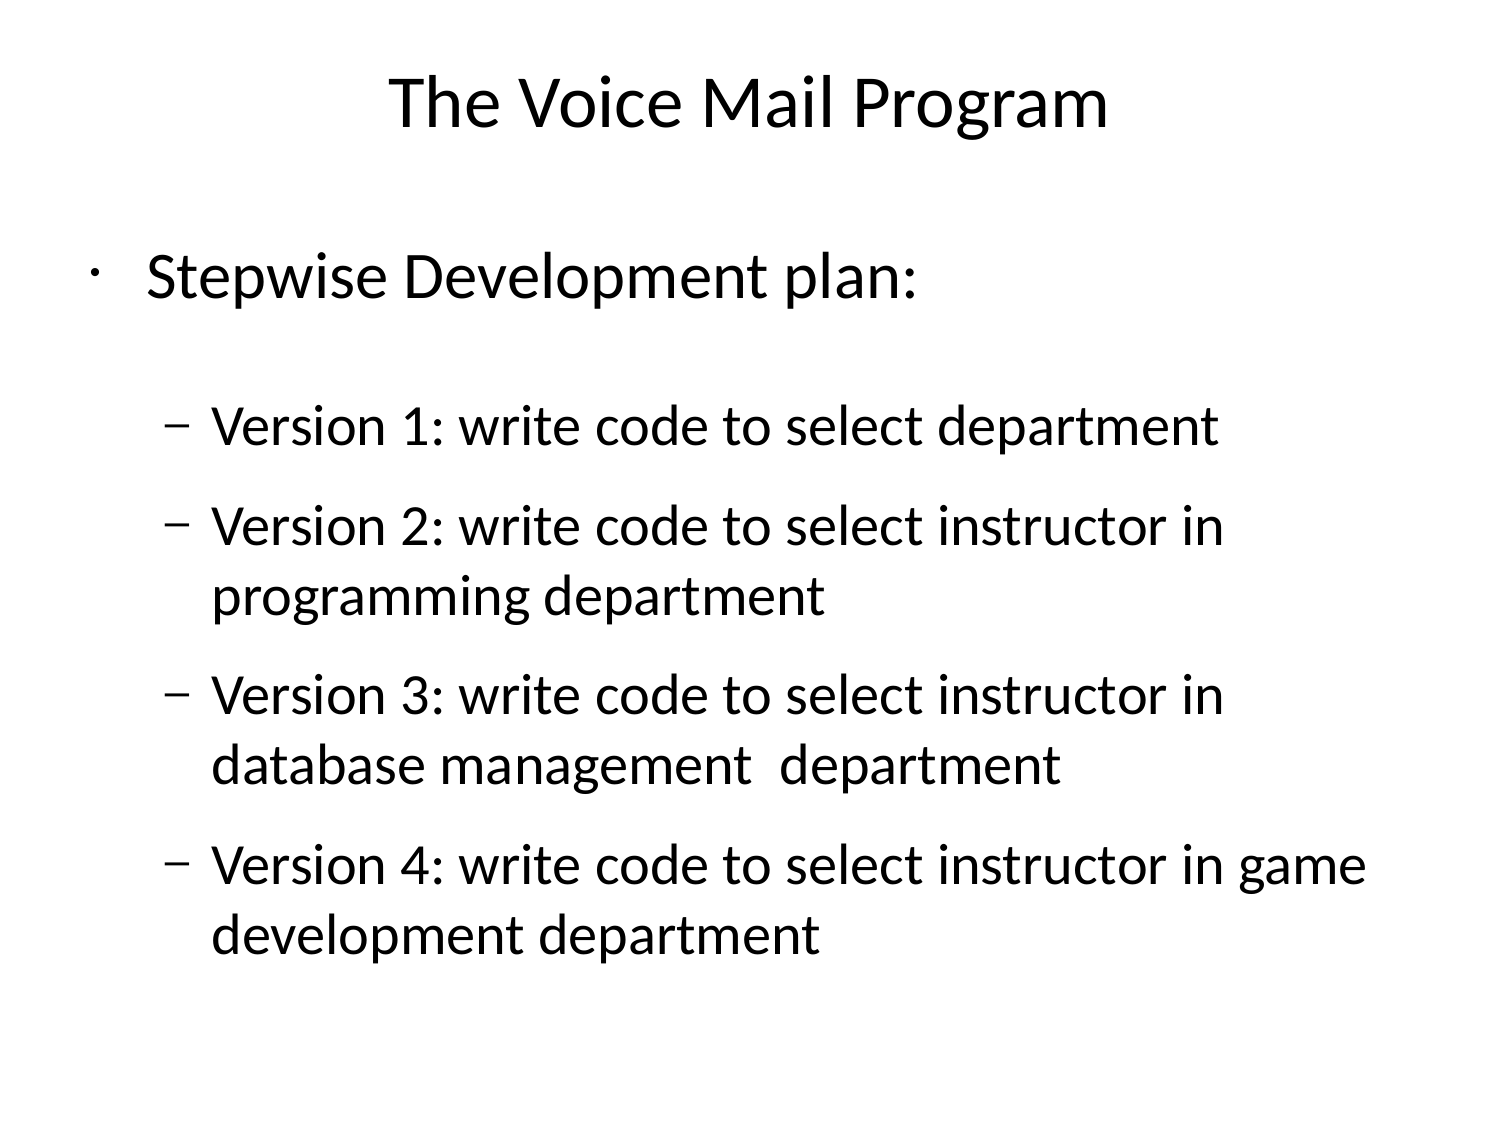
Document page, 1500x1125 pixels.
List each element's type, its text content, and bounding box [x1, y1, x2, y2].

title The Voice Mail Program [75, 45, 1425, 224]
list Stepwise Development plan: Version 1: write code to select department Version 2: write code to select instructor in programming department Version 3: write code to select instructor in database management department Version 4: write code to select instructor in game development department [75, 224, 1450, 968]
